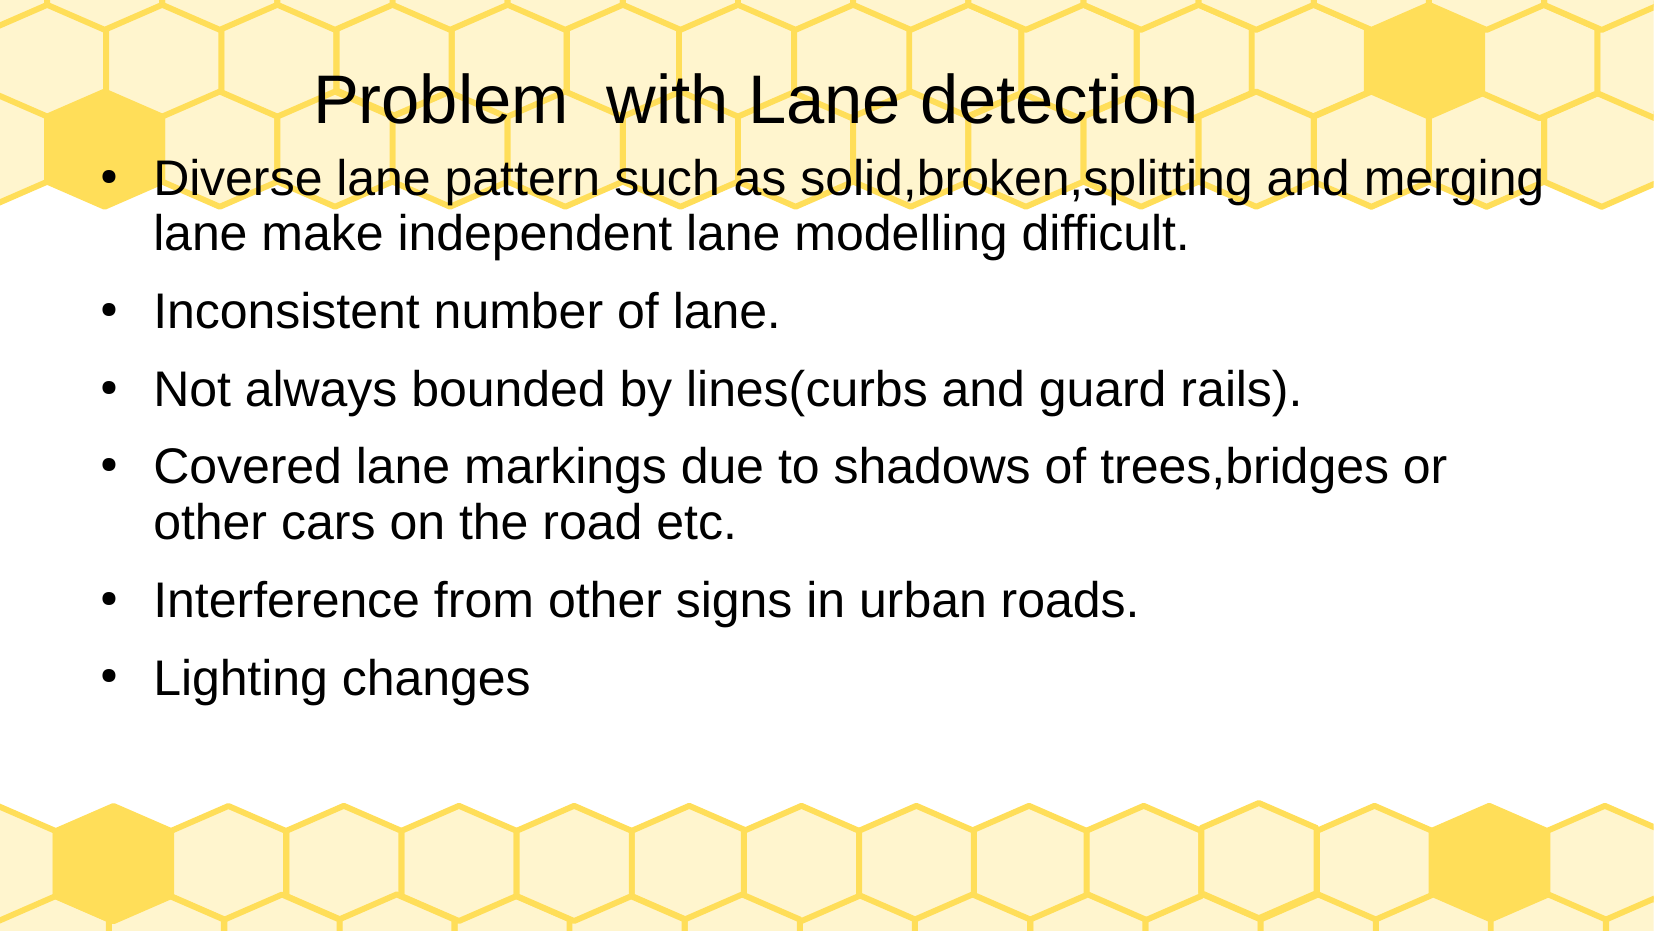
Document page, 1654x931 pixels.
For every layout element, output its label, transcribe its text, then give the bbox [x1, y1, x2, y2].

title Problem with Lane detection [12, 0, 1501, 931]
list Diverse lane pattern such as solid,broken,splitting and merging lane make independent lane modelling difficult. Inconsistent number of lane. Not always bounded by lines(curbs and guard rails). Covered lane markings due to shadows of trees,bridges or other cars on the road etc. Interference from other signs in urban roads. Lighting changes [82, 149, 1571, 826]
